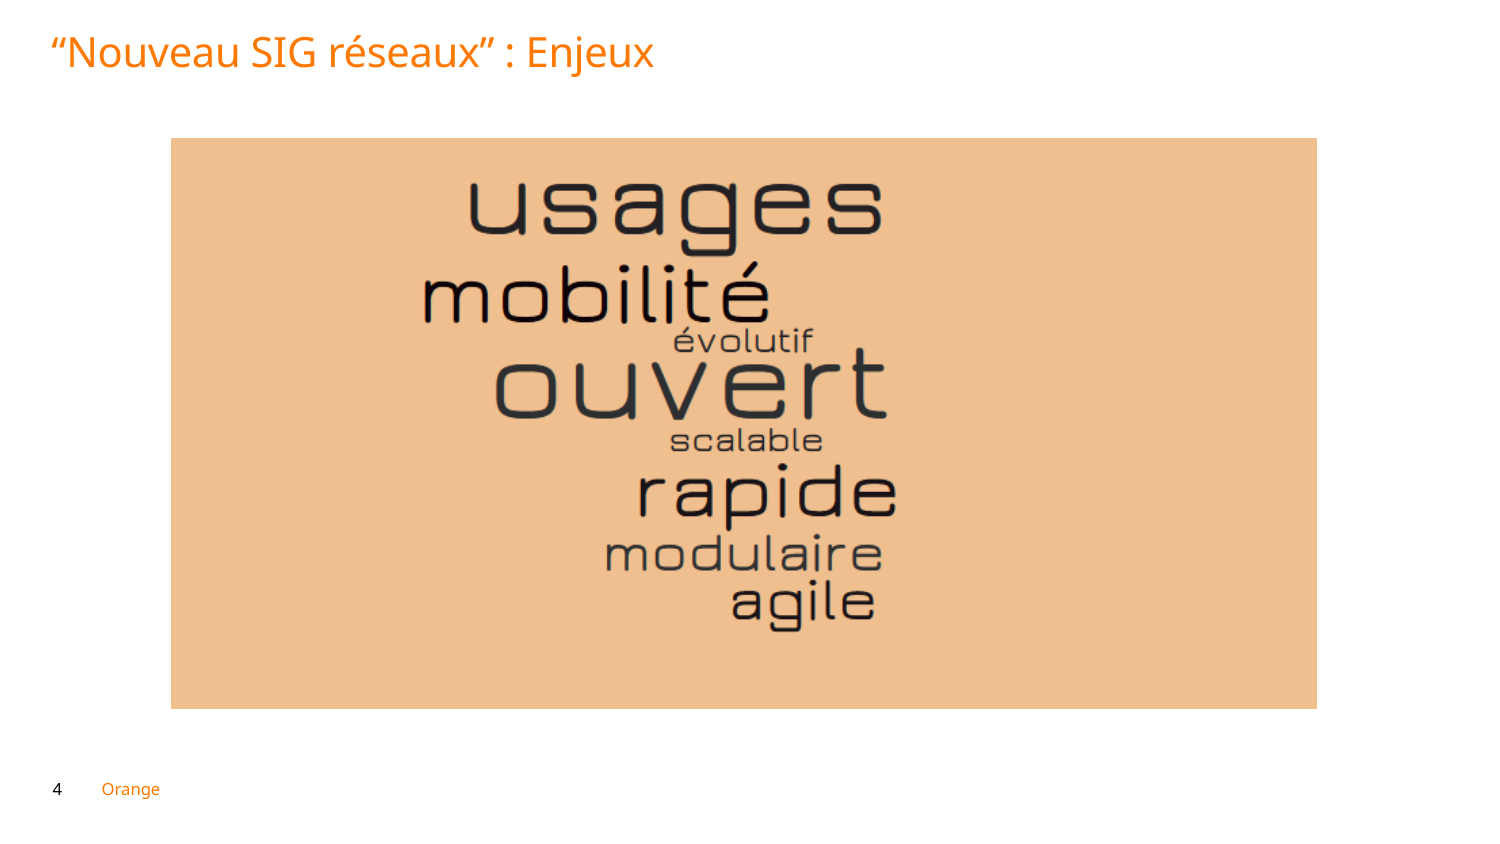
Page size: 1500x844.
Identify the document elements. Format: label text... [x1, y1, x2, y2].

title “Nouveau SIG réseaux” : Enjeux [51, 32, 1449, 154]
picture [171, 138, 1317, 709]
